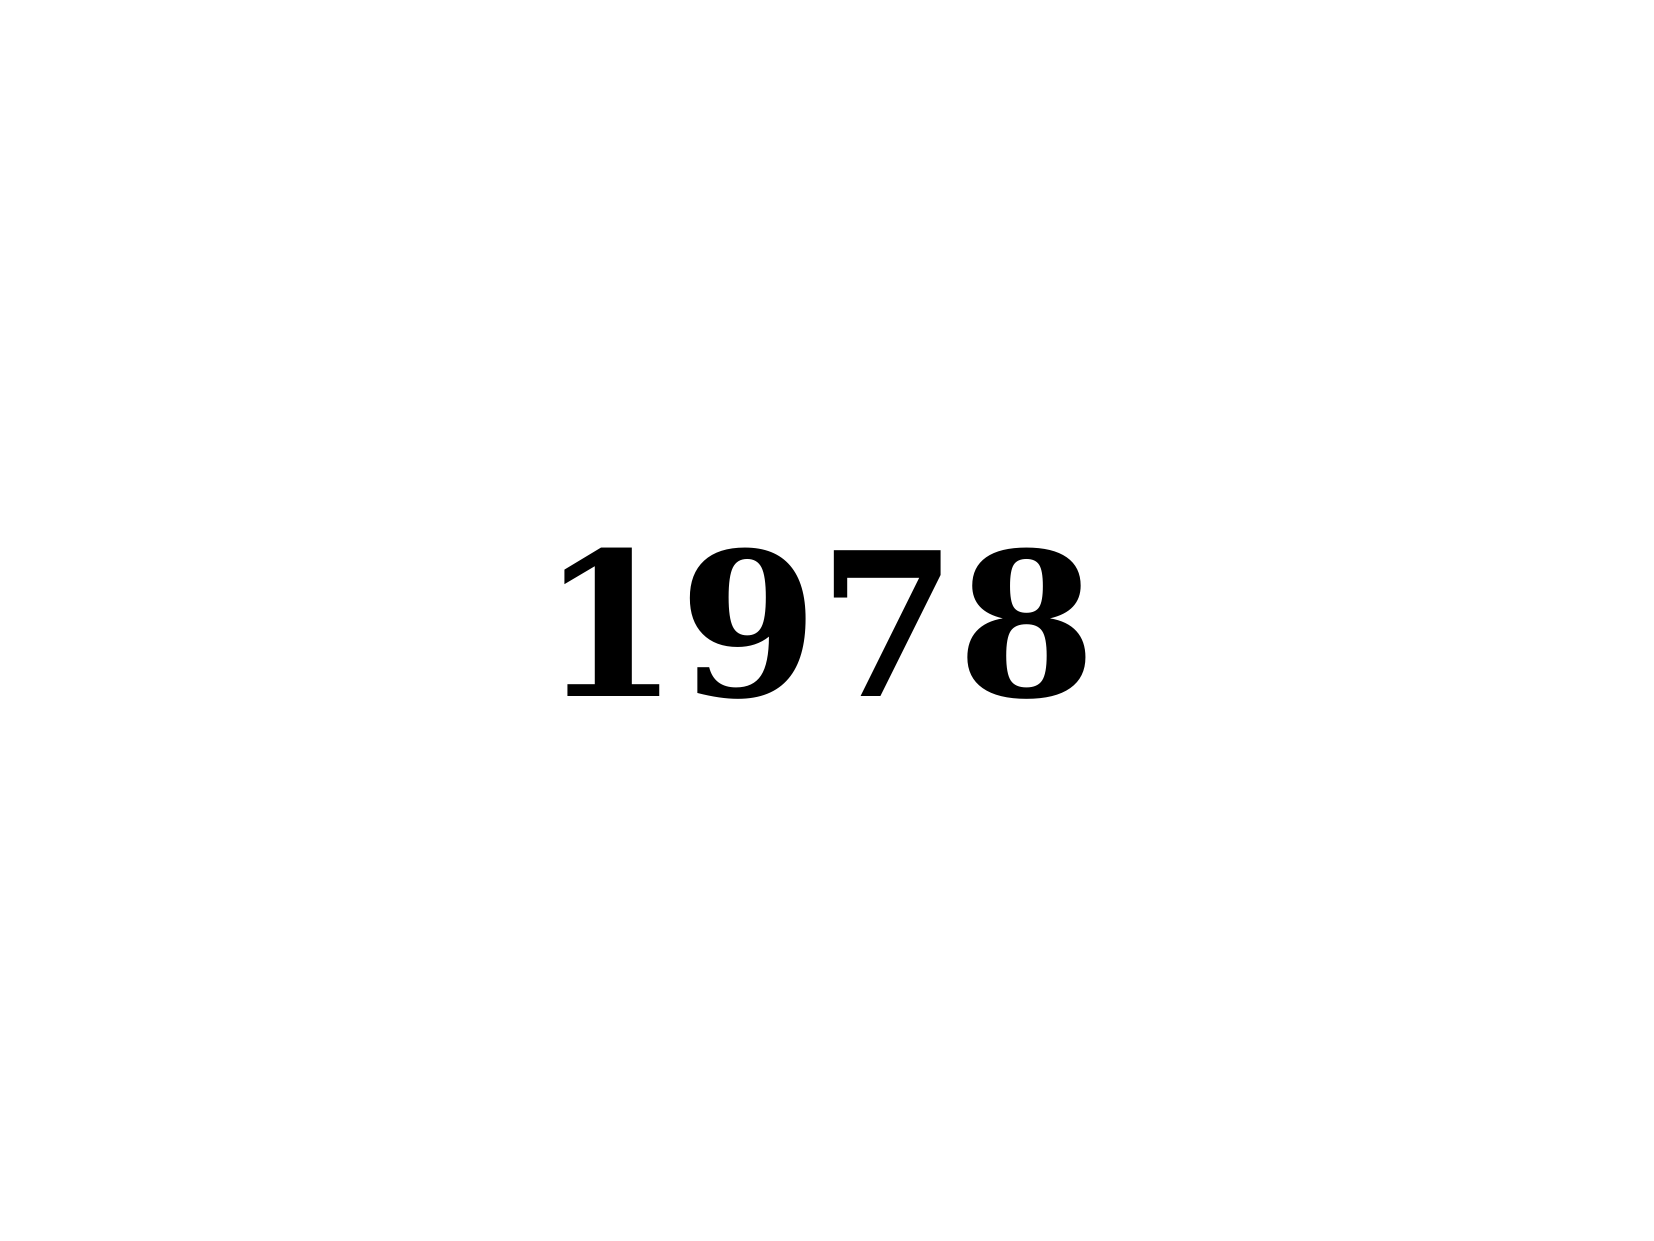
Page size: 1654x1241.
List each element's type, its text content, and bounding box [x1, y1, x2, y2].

title 1978 [75, 508, 1564, 744]
